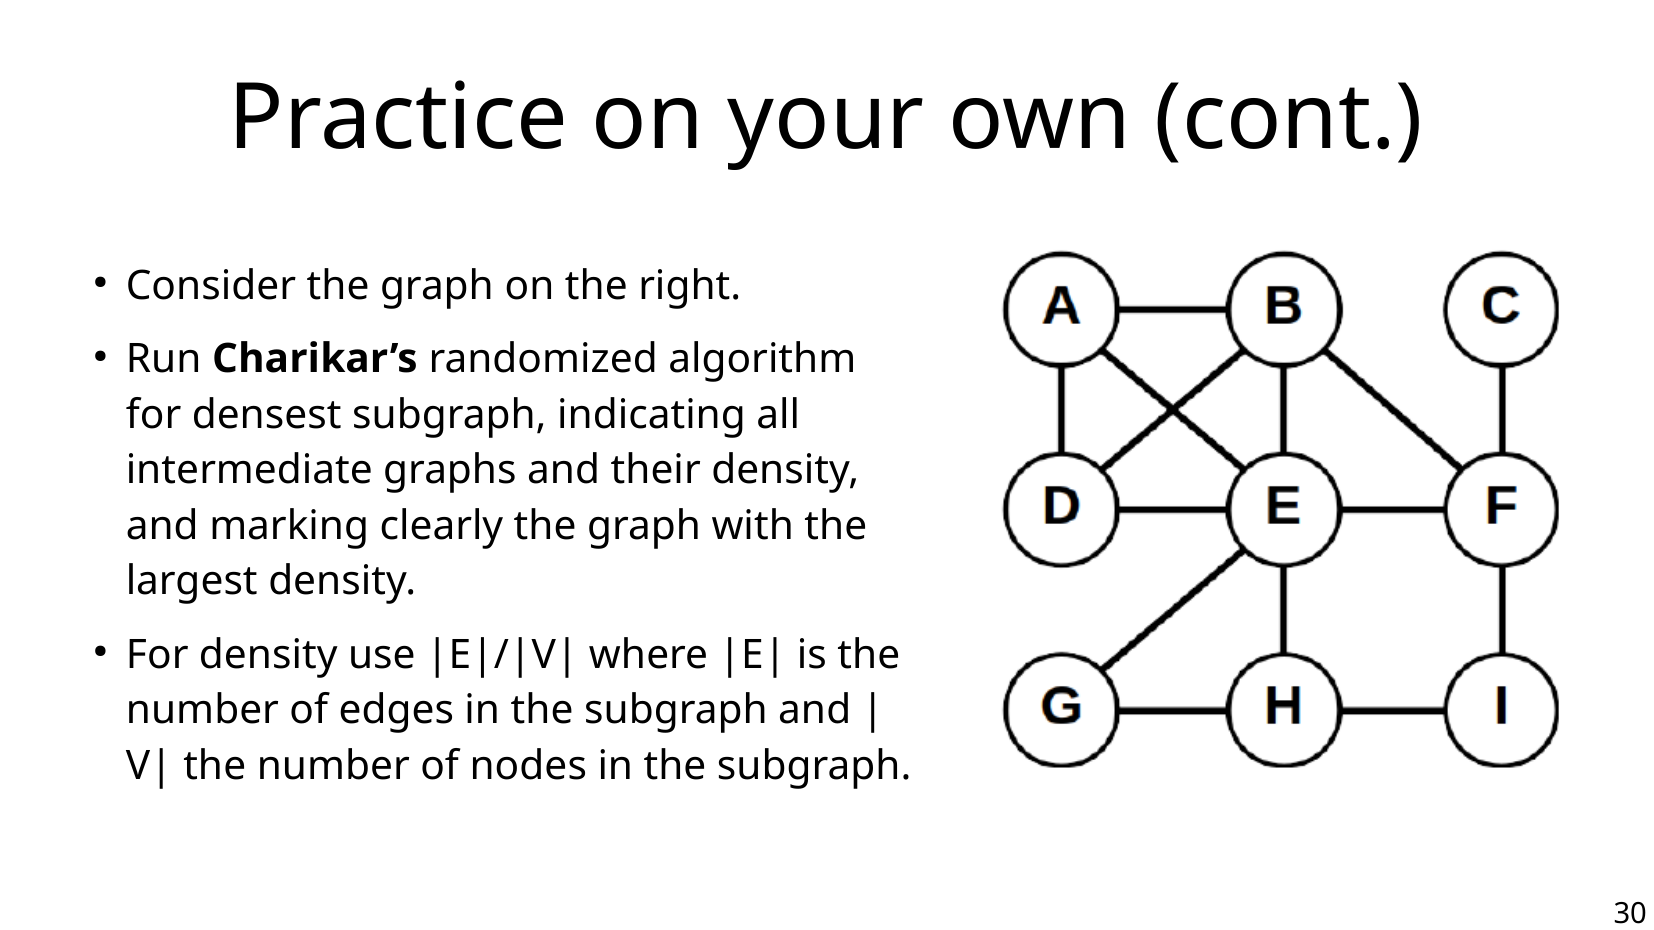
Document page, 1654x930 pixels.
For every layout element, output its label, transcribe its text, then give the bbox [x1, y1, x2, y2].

picture [960, 213, 1595, 811]
list Consider the graph on the right. Run Charikar’s randomized algorithm for densest subgraph, indicating all intermediate graphs and their density, and marking clearly the graph with the largest density. For density use |E|/|V| where |E| is the number of edges in the subgraph and |V| the number of nodes in the subgraph. [82, 255, 916, 811]
title Practice on your own (cont.) [82, 1, 1571, 225]
